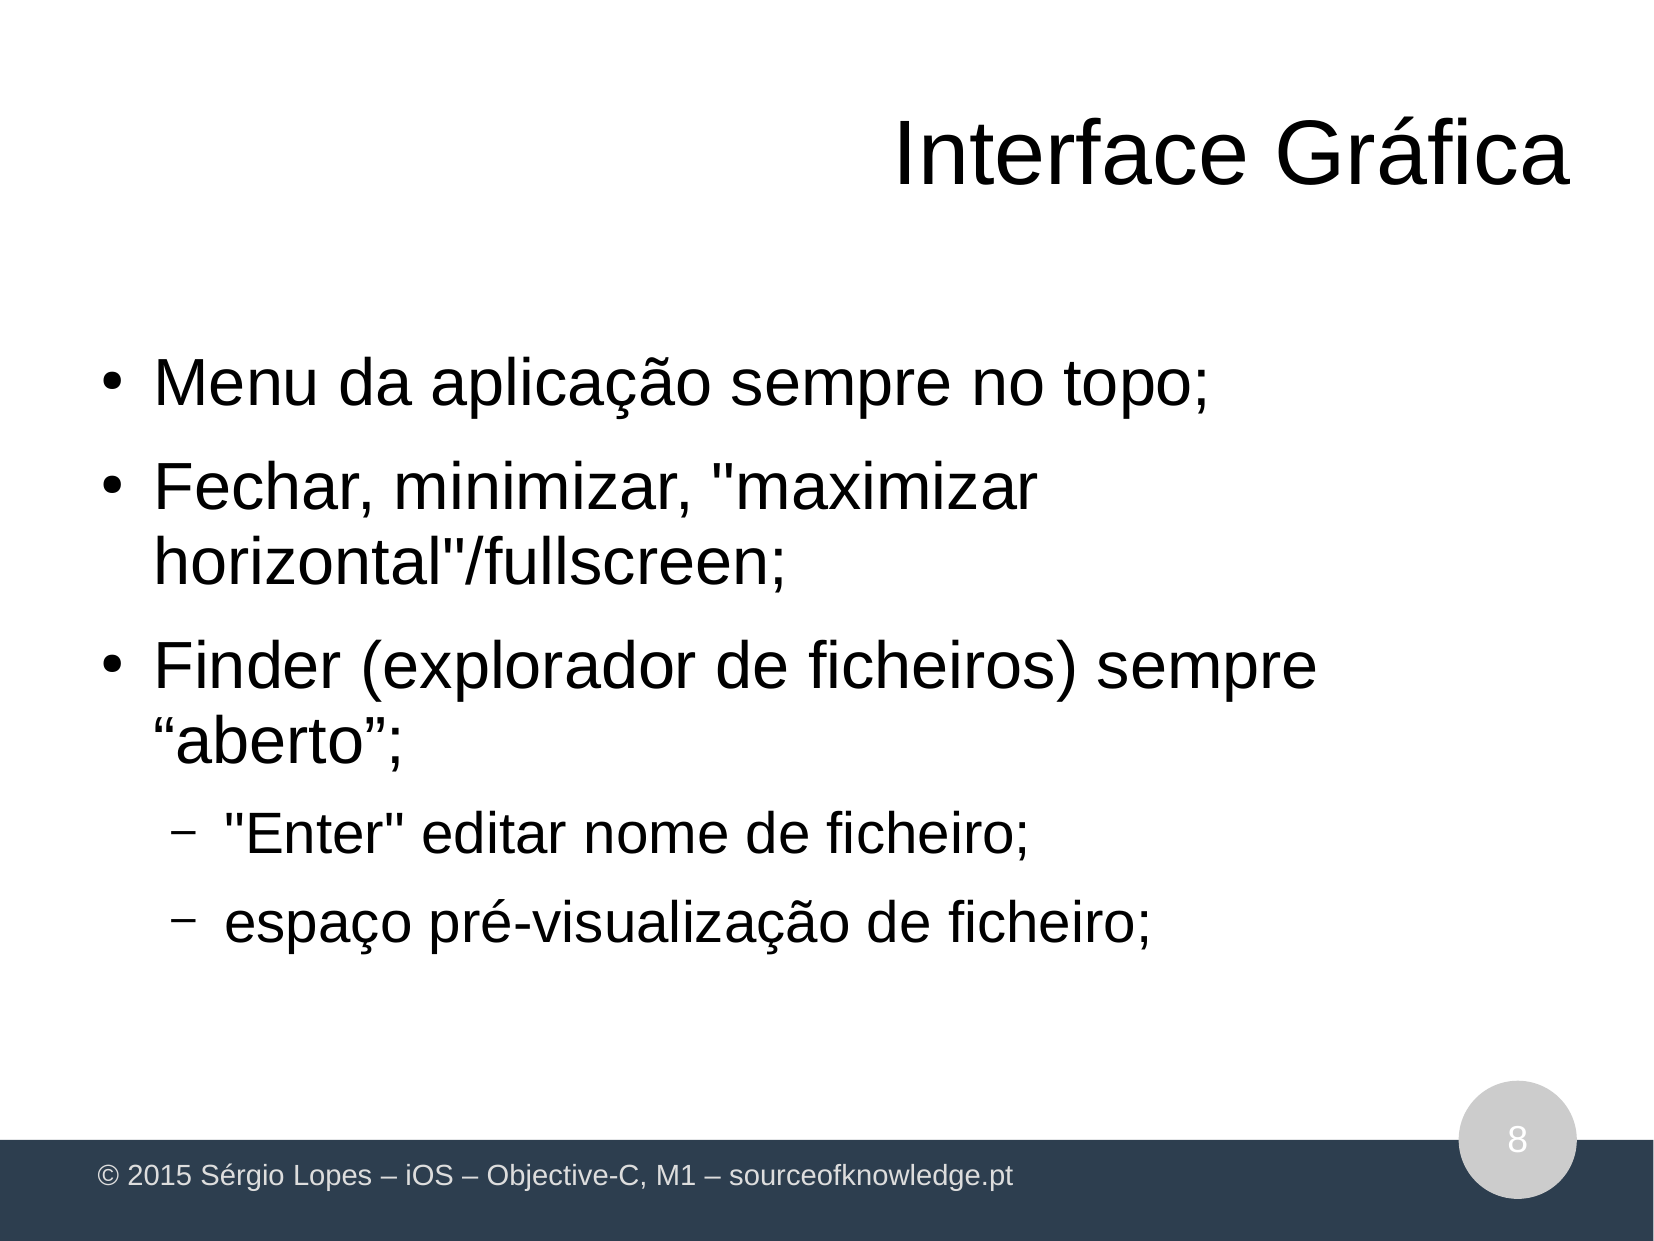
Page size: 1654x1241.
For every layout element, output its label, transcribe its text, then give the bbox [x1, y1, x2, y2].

list Menu da aplicação sempre no topo; Fechar, minimizar, "maximizar horizontal"/fullscreen; Finder (explorador de ficheiros) sempre “aberto”; "Enter" editar nome de ficheiro; espaço pré-visualização de ficheiro; [82, 290, 1571, 1010]
text_box 8 [1458, 1080, 1577, 1199]
text_box © 2015 Sérgio Lopes – iOS – Objective-C, M1 – sourceofknowledge.pt [82, 1151, 1026, 1199]
text_box [0, 1139, 1654, 1241]
title Interface Gráfica [82, 49, 1571, 257]
